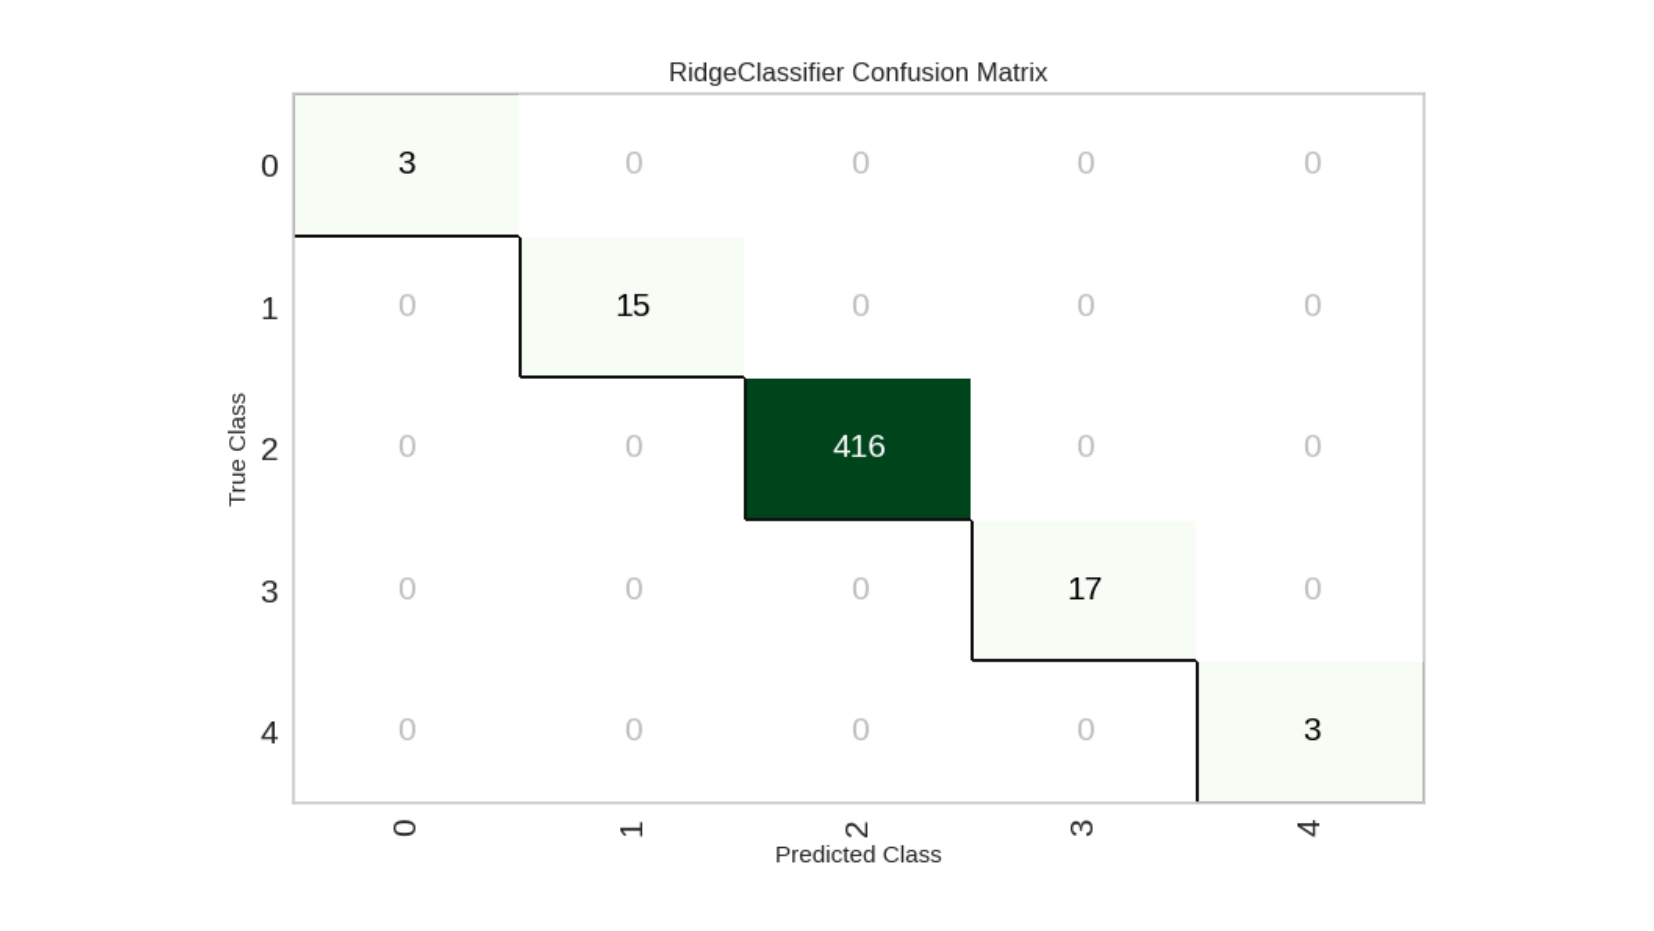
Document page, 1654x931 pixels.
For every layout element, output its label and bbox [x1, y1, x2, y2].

picture [214, 47, 1440, 883]
